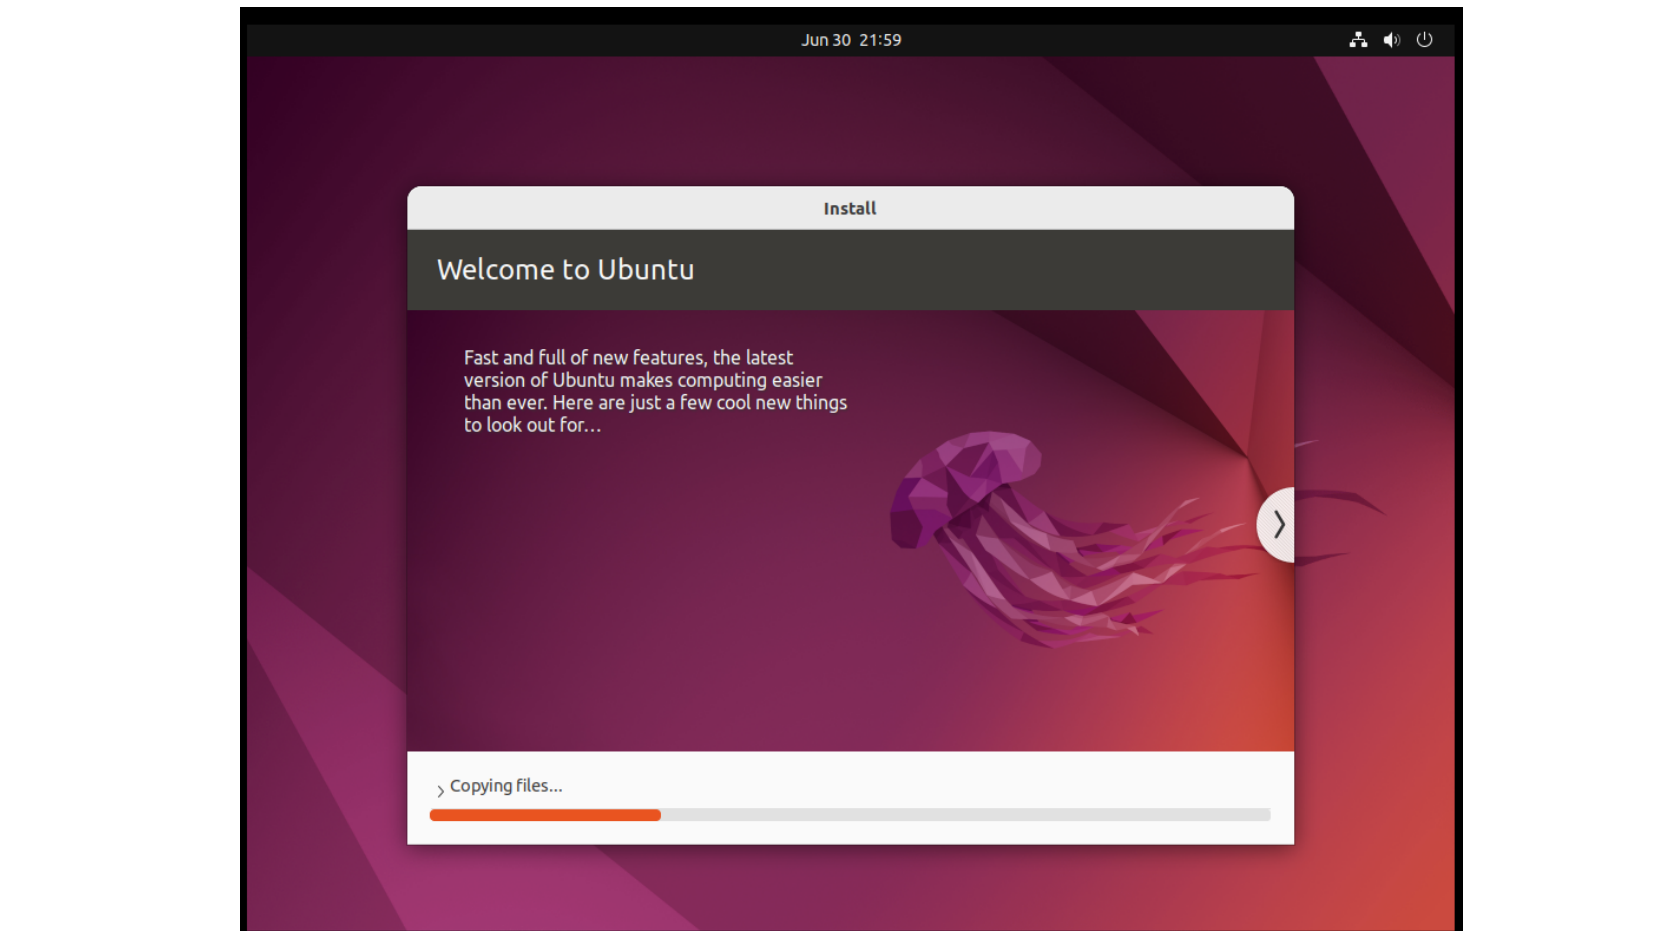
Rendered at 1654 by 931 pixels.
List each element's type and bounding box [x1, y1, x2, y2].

picture [240, 7, 1463, 931]
